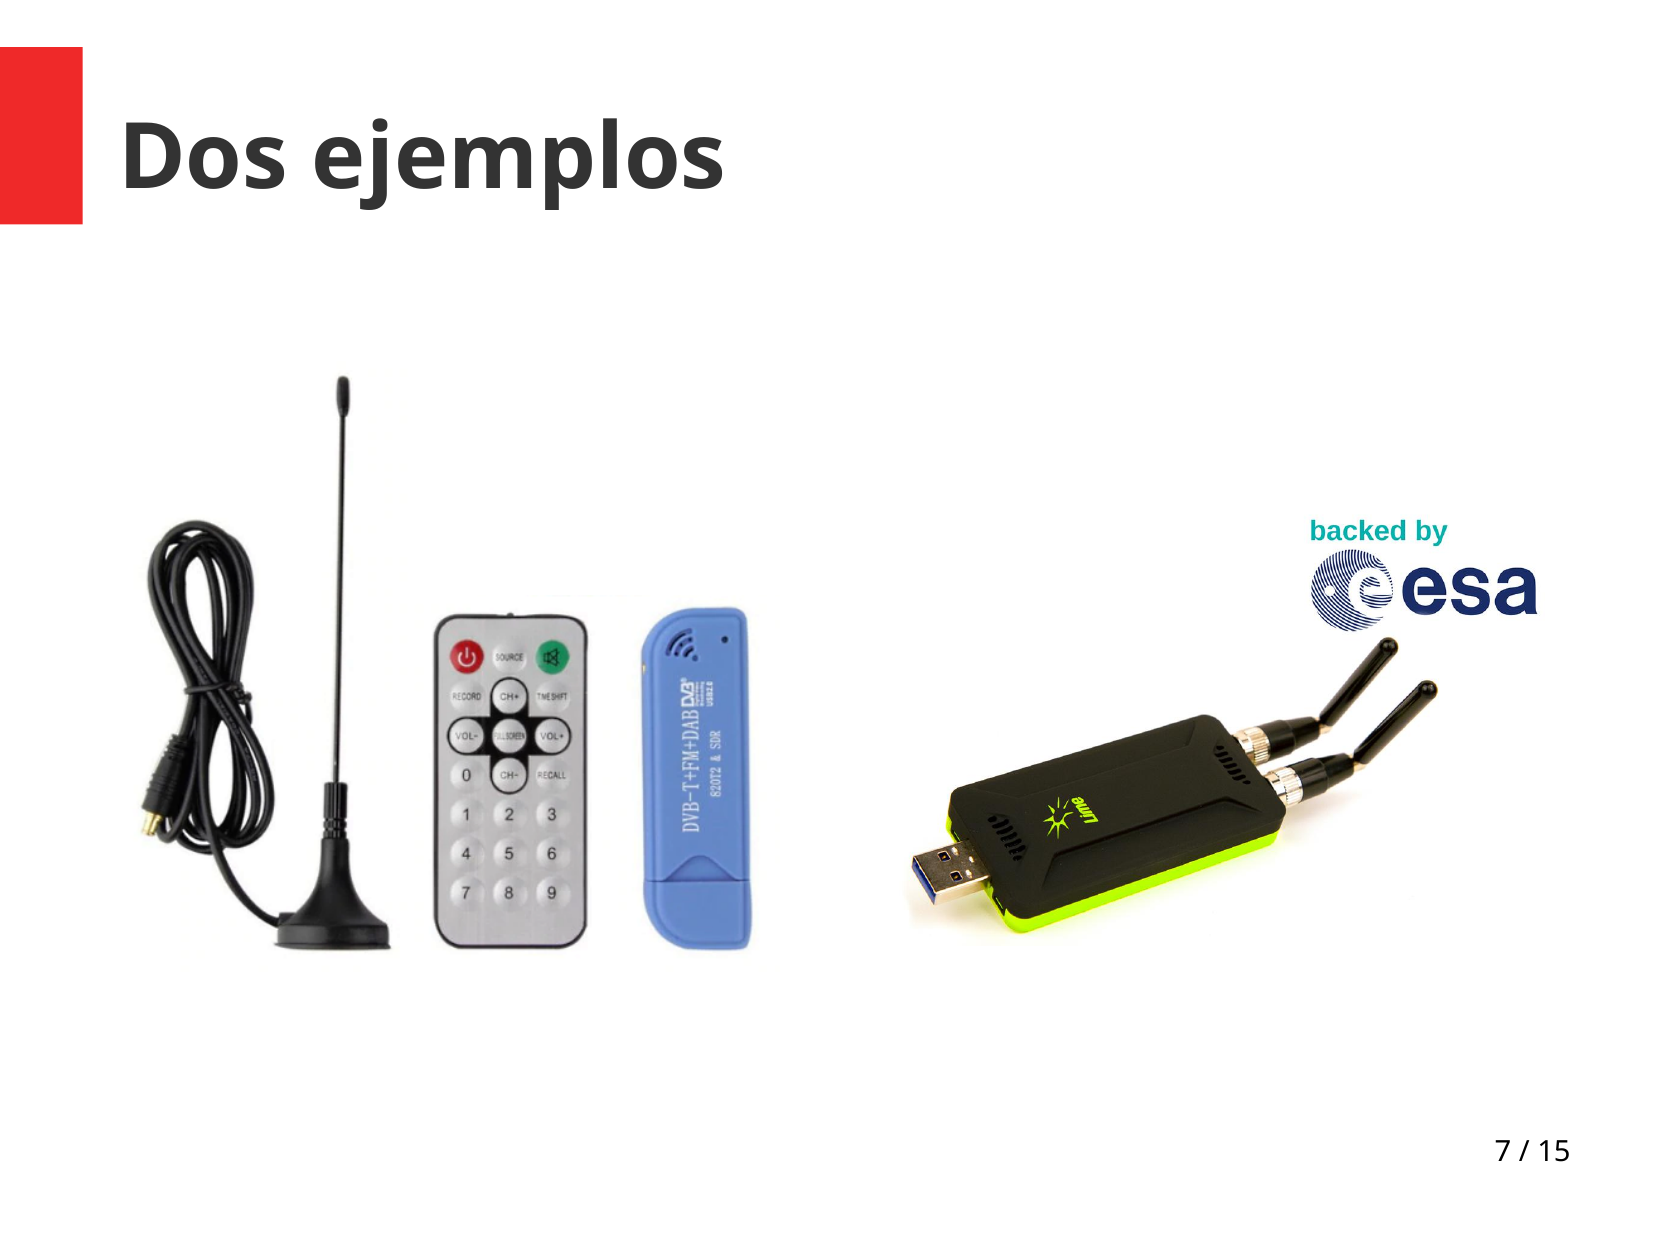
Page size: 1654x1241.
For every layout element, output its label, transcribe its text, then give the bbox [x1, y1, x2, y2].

picture [889, 495, 1545, 946]
title Dos ejemplos [118, 49, 1571, 257]
picture [90, 360, 781, 972]
